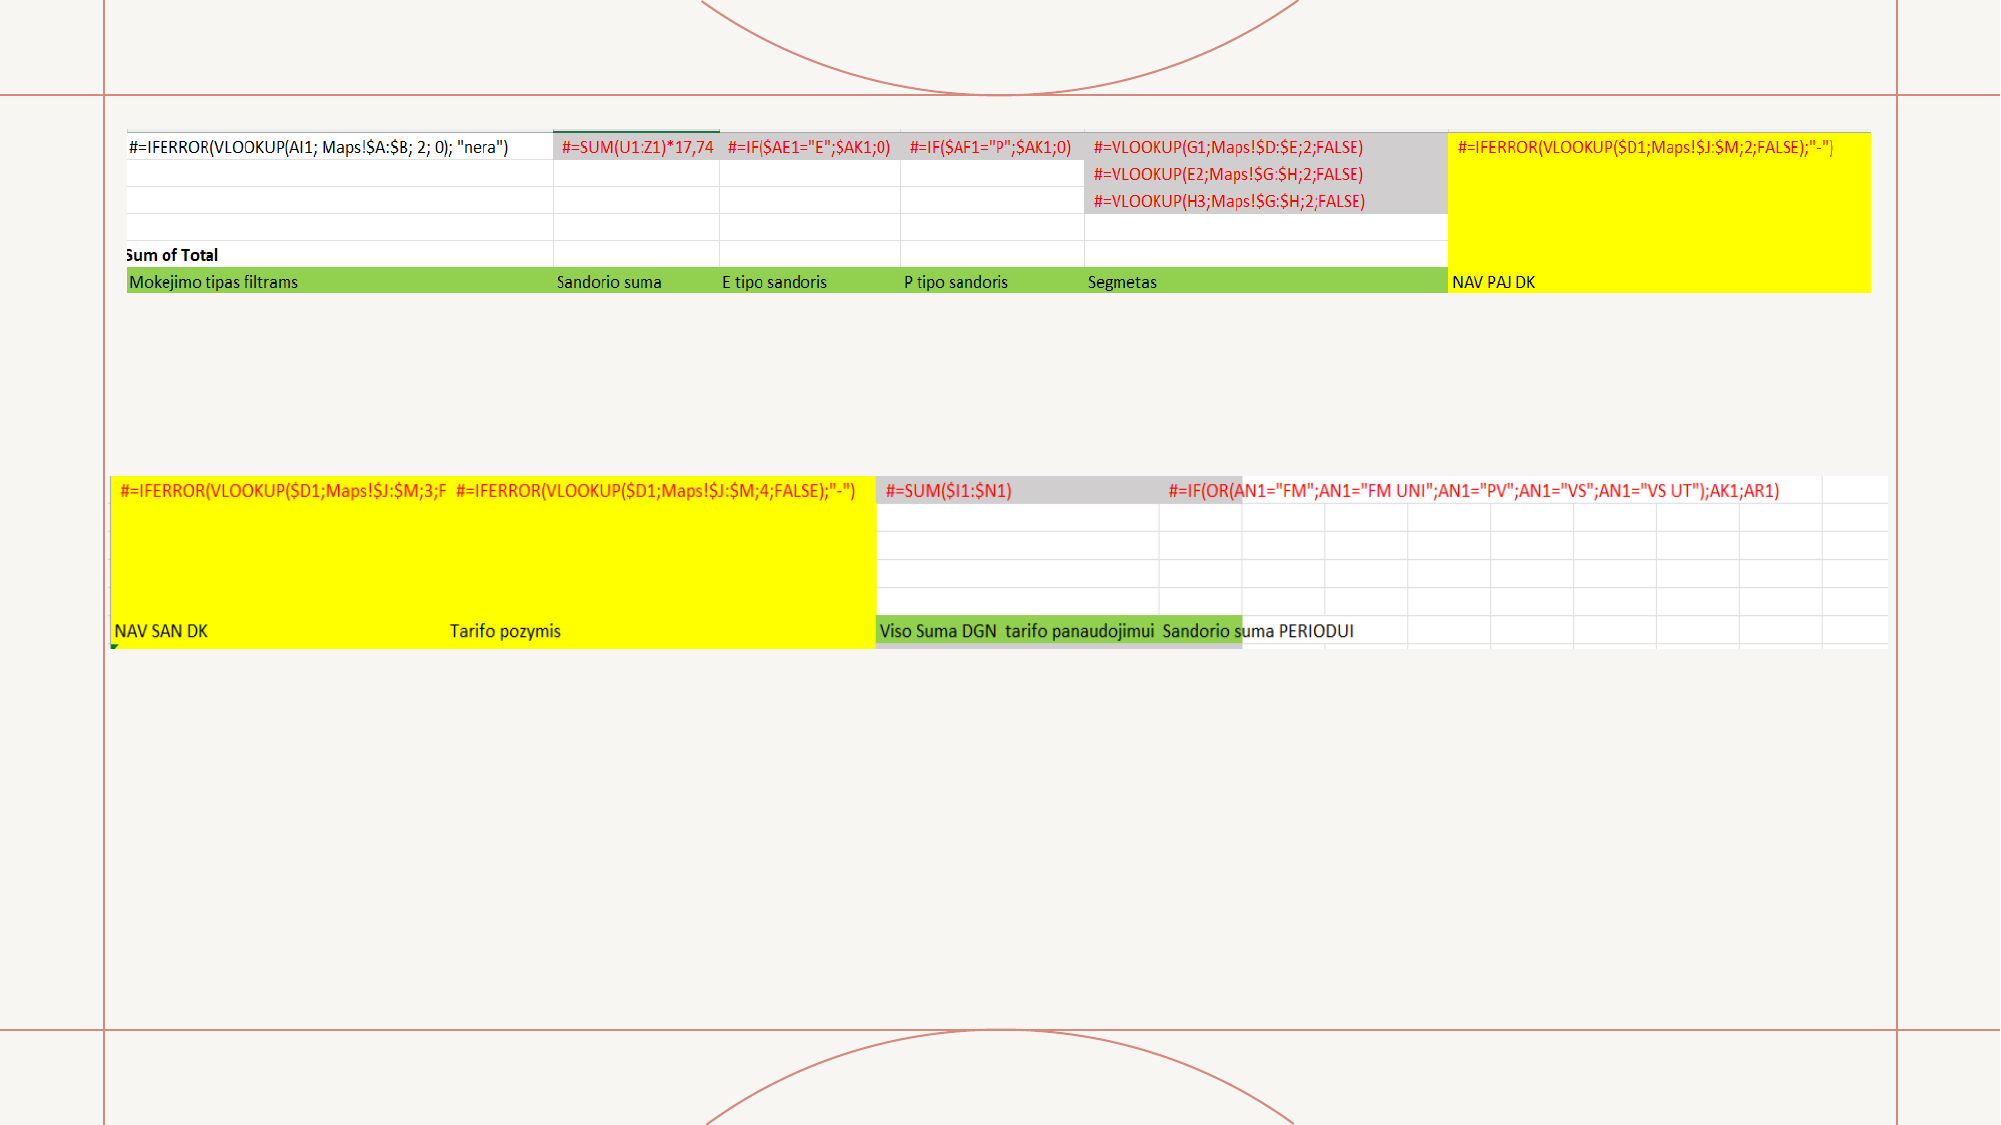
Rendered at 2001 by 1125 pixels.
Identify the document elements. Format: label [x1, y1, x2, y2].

picture [108, 476, 1888, 649]
picture [127, 129, 1871, 293]
